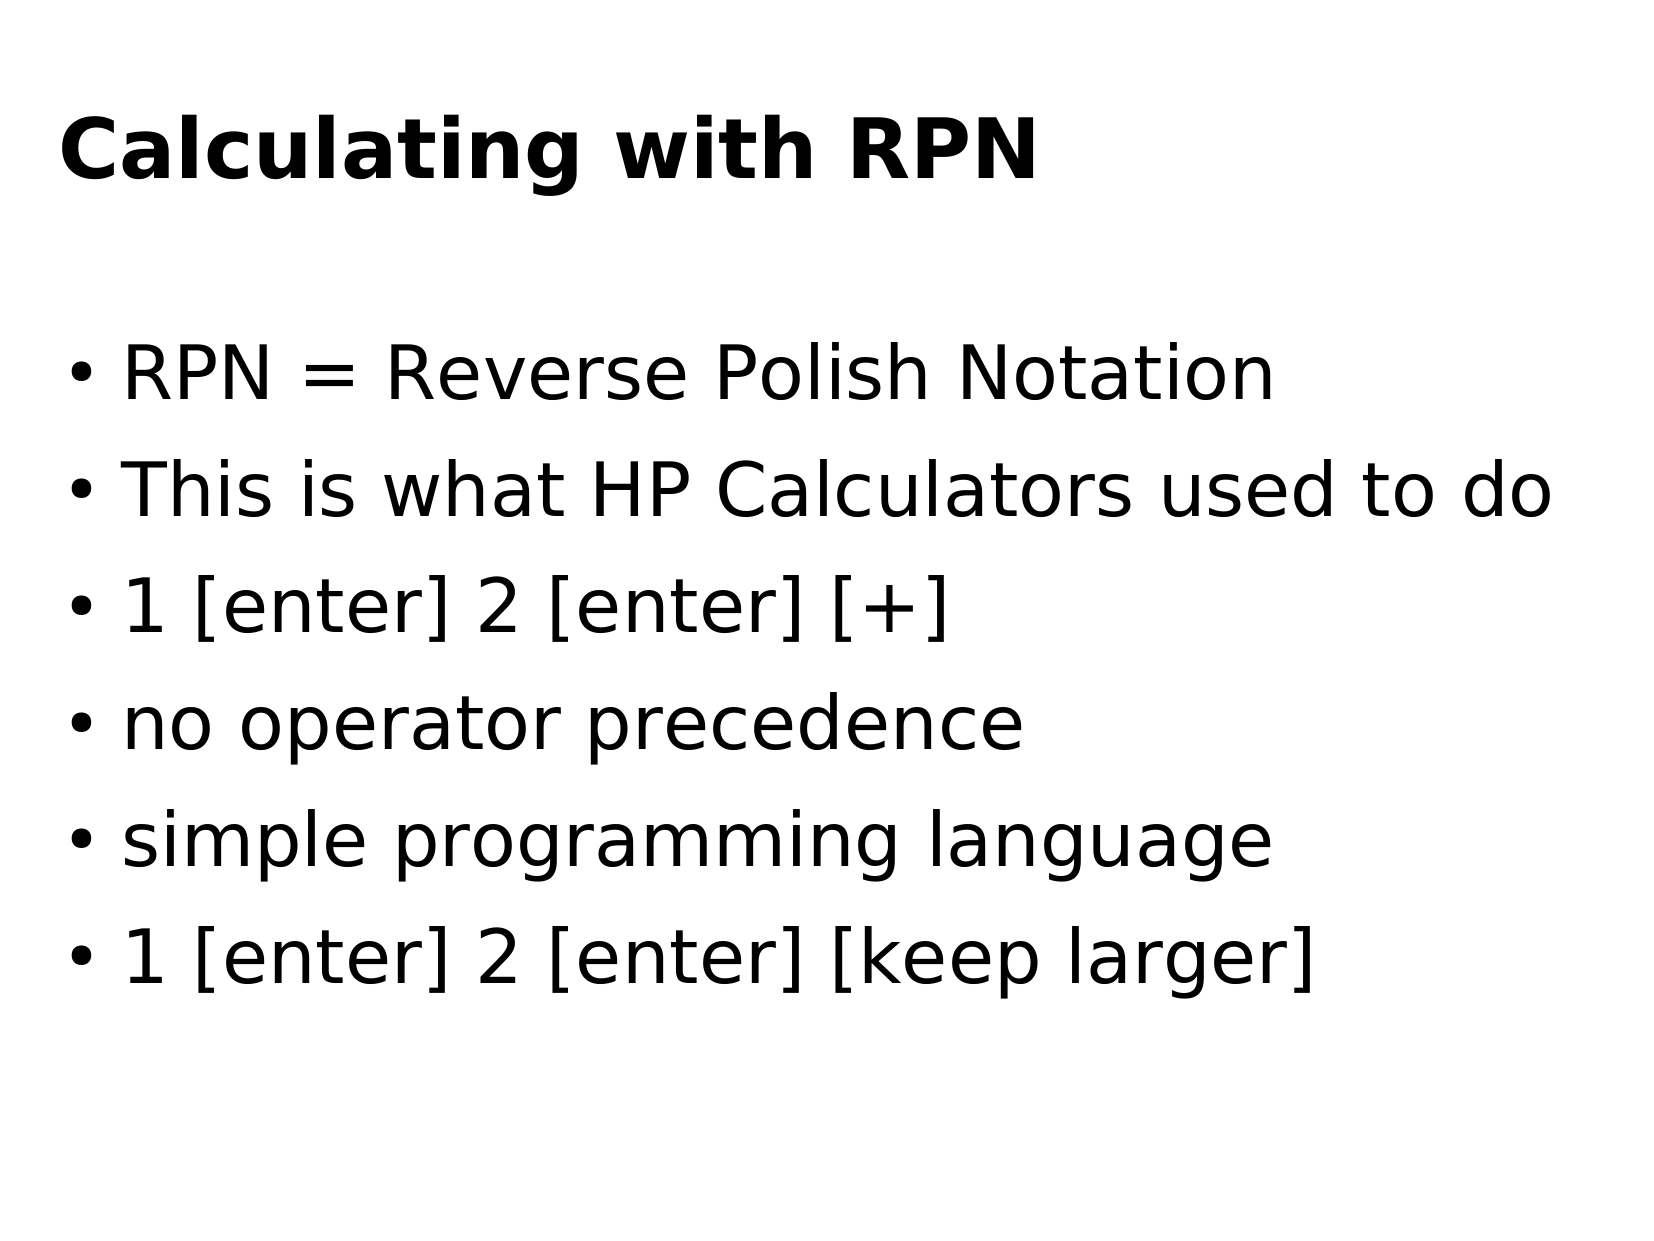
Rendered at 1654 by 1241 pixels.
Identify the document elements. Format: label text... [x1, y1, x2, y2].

list RPN = Reverse Polish Notation This is what HP Calculators used to do 1 [enter] 2 [enter] [+] no operator precedence simple programming language 1 [enter] 2 [enter] [keep larger] [50, 329, 1571, 1099]
title Calculating with RPN [59, 75, 1607, 225]
